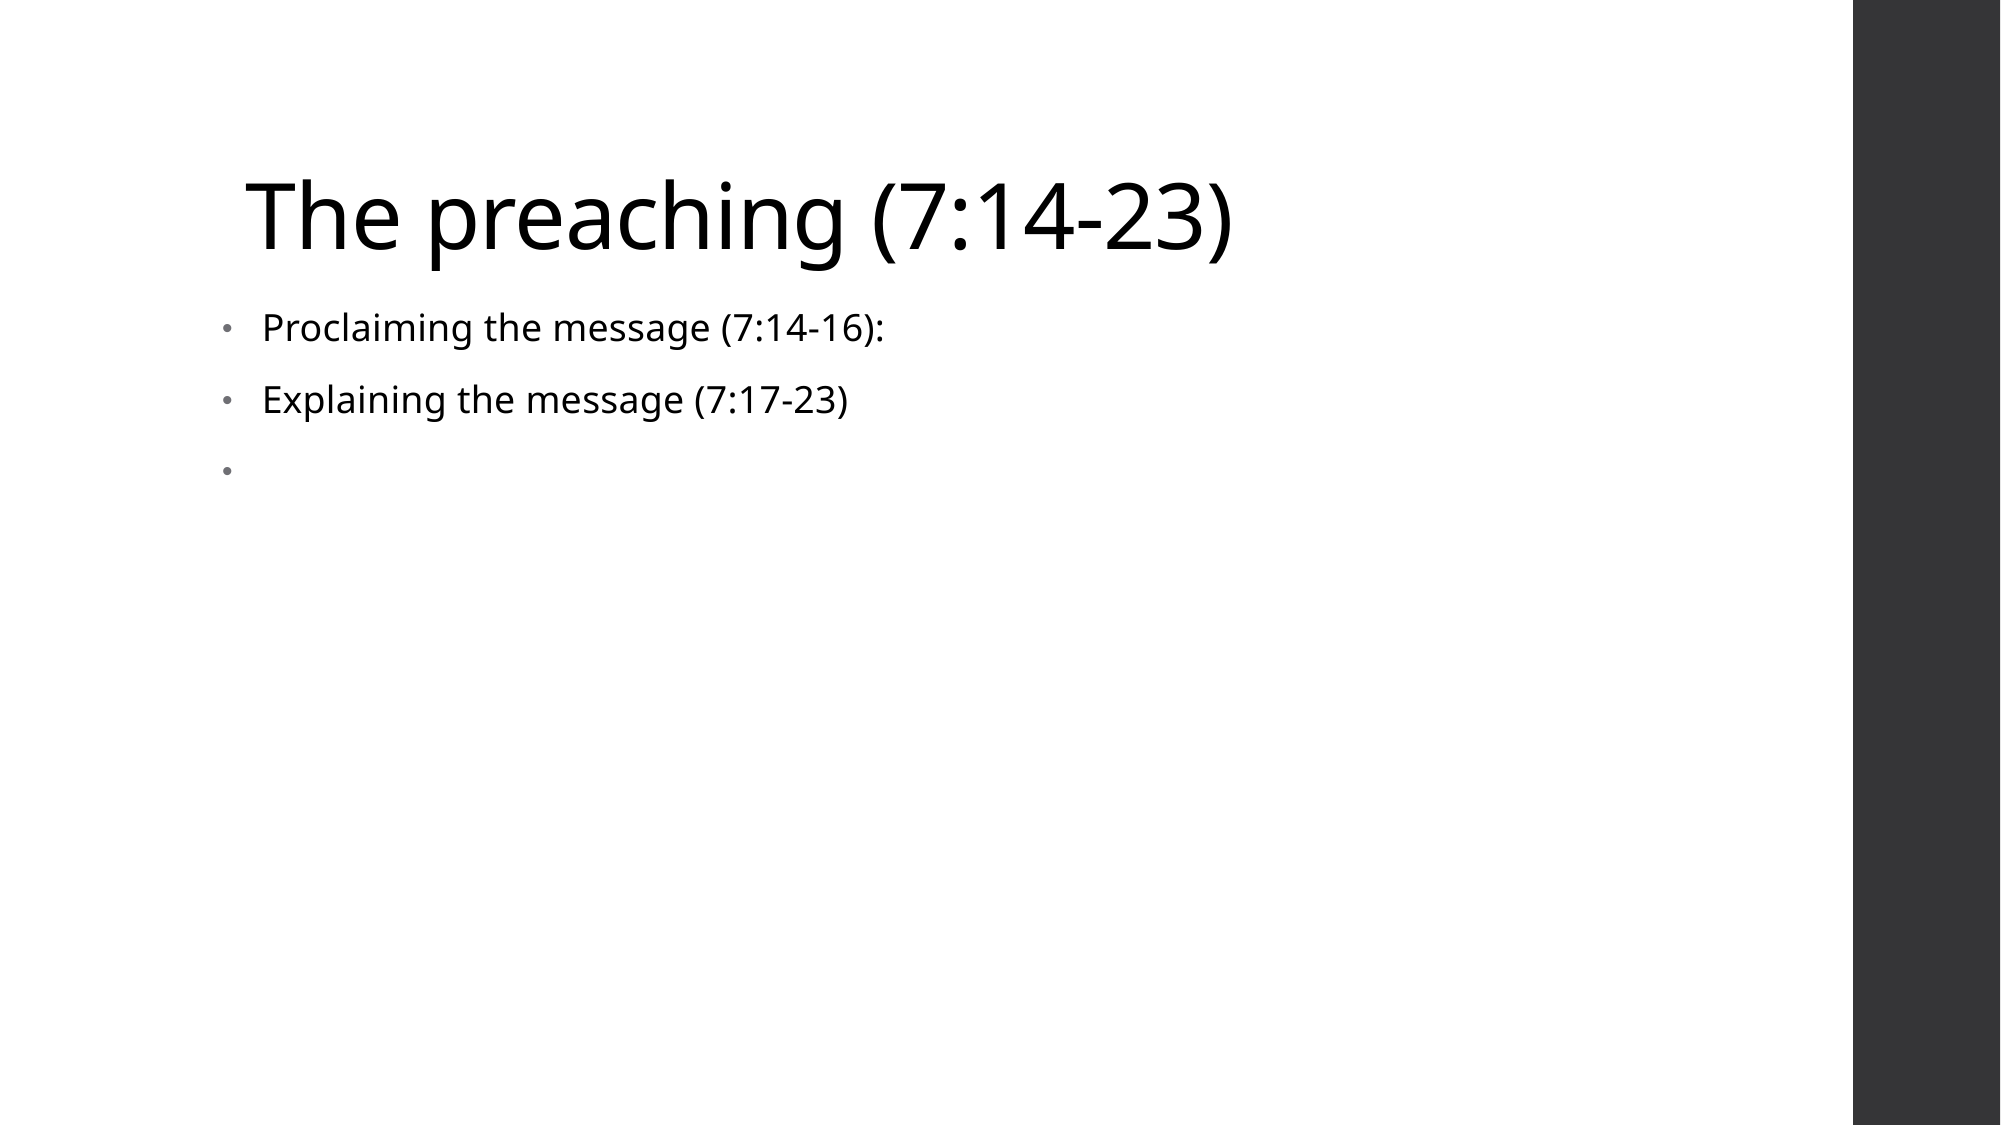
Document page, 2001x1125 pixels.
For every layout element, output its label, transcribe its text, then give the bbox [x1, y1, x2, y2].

list Proclaiming the message (7:14-16): Explaining the message (7:17-23) [206, 299, 1617, 1014]
title The preaching (7:14-23) [206, 60, 1797, 278]
